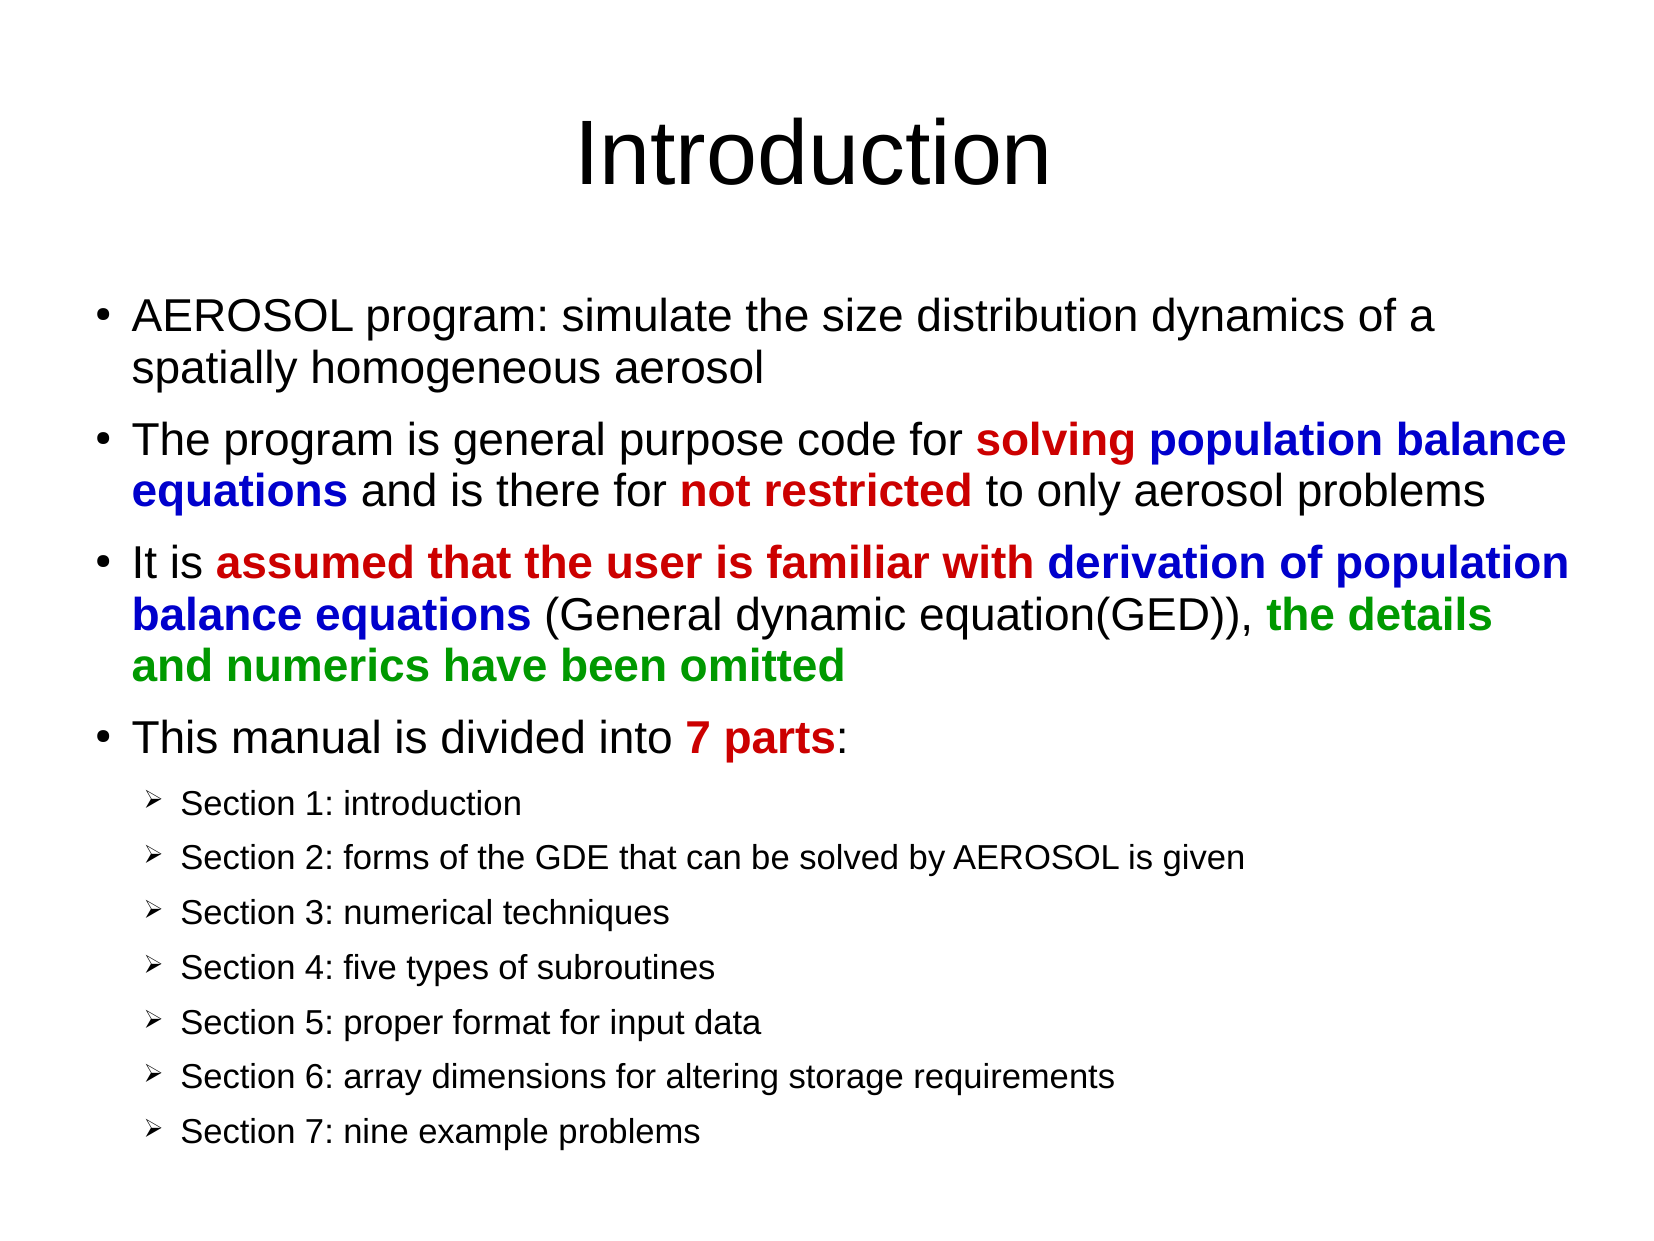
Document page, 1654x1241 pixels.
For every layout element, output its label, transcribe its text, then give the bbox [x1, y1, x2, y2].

list AEROSOL program: simulate the size distribution dynamics of a spatially homogeneous aerosol The program is general purpose code for solving population balance equations and is there for not restricted to only aerosol problems It is assumed that the user is familiar with derivation of population balance equations (General dynamic equation(GED)), the details and numerics have been omitted This manual is divided into 7 parts: Section 1: introduction Section 2: forms of the GDE that can be solved by AEROSOL is given Section 3: numerical techniques Section 4: five types of subroutines Section 5: proper format for input data Section 6: array dimensions for altering storage requirements Section 7: nine example problems [82, 290, 1571, 1186]
title Introduction [82, 49, 1571, 257]
